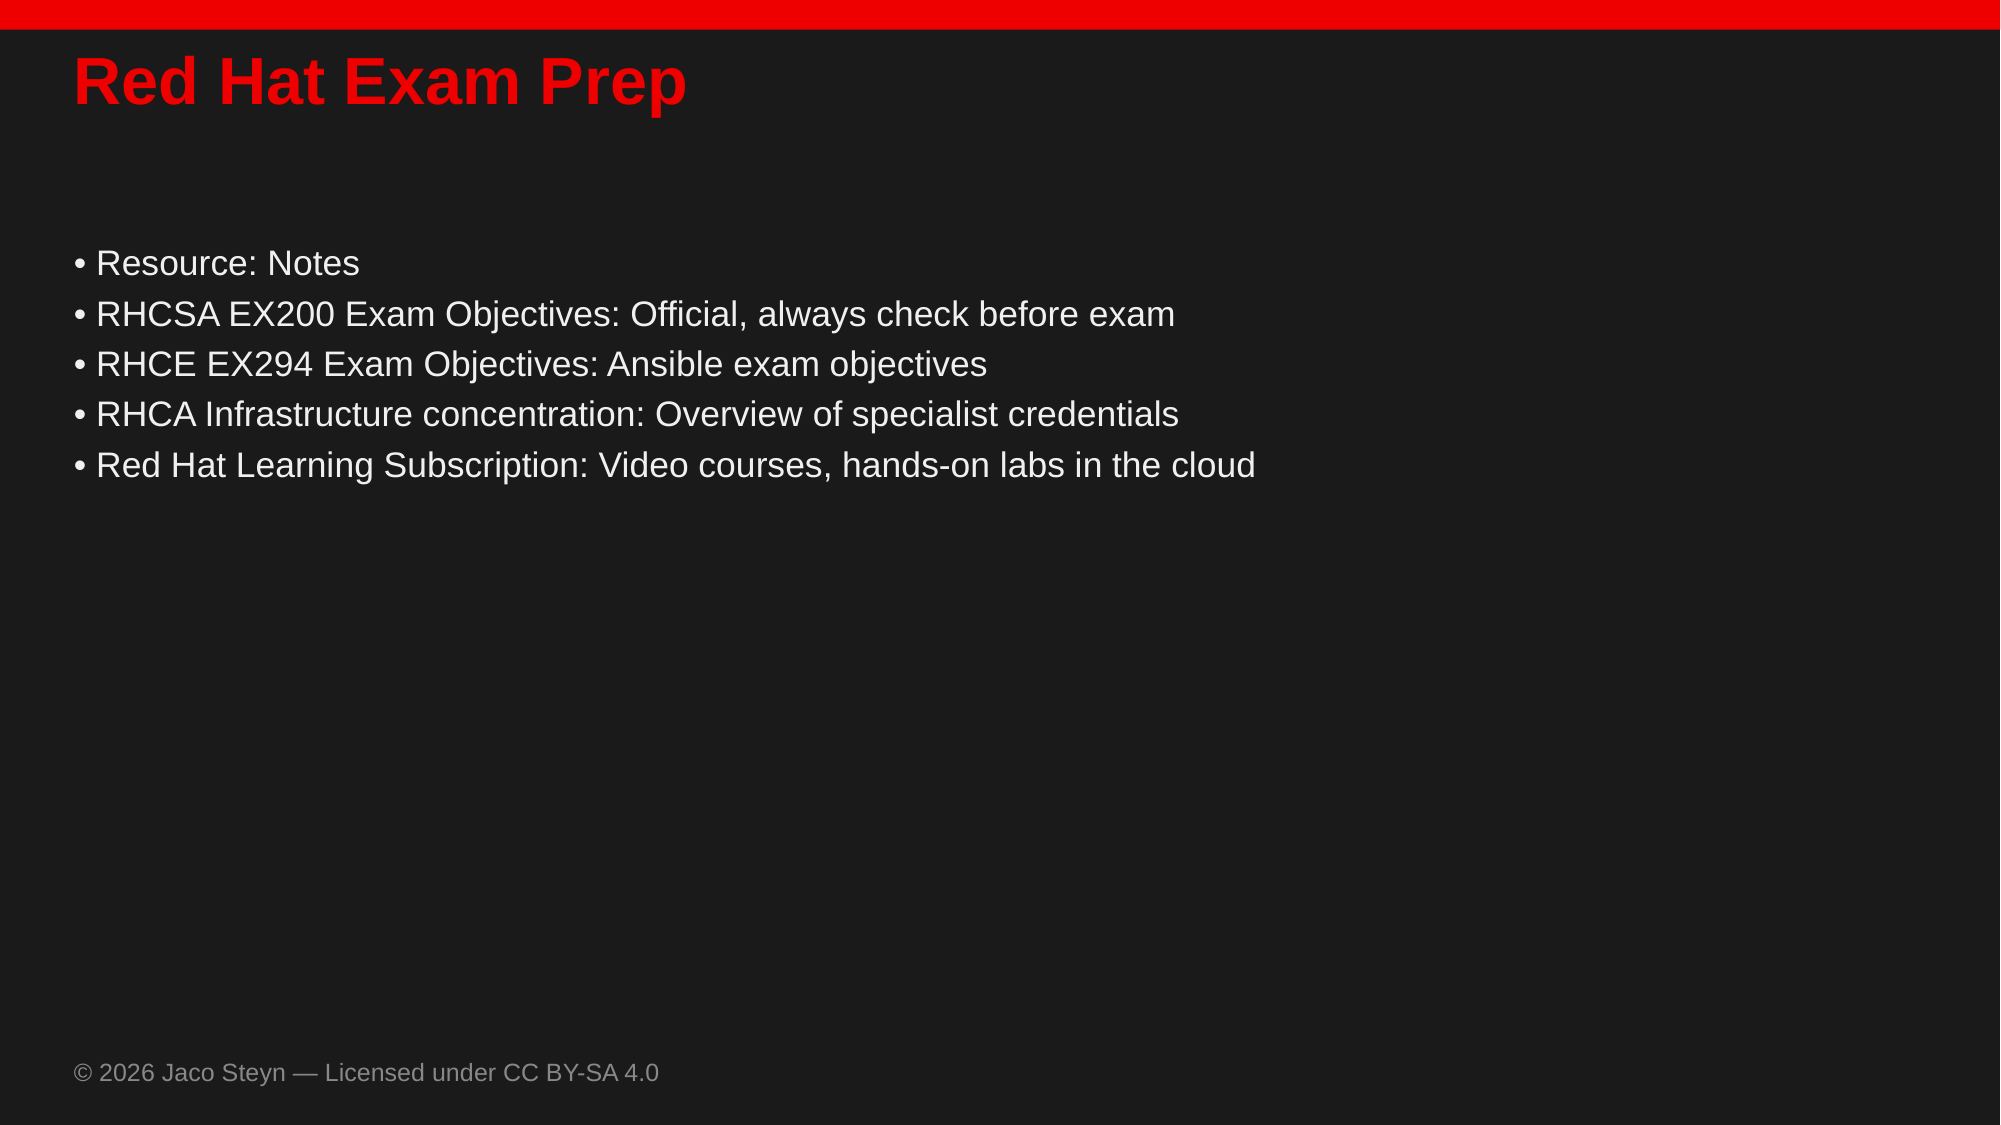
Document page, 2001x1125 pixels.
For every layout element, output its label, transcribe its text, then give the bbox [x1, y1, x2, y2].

text_box • Resource: Notes • RHCSA EX200 Exam Objectives: Official, always check before exam • RHCE EX294 Exam Objectives: Ansible exam objectives • RHCA Infrastructure concentration: Overview of specialist credentials • Red Hat Learning Subscription: Video courses, hands-on labs in the cloud [59, 236, 1942, 1037]
text_box Red Hat Exam Prep [59, 36, 1942, 208]
text_box [0, 0, 2001, 30]
text_box © 2026 Jaco Steyn — Licensed under CC BY-SA 4.0 [59, 1051, 1942, 1093]
